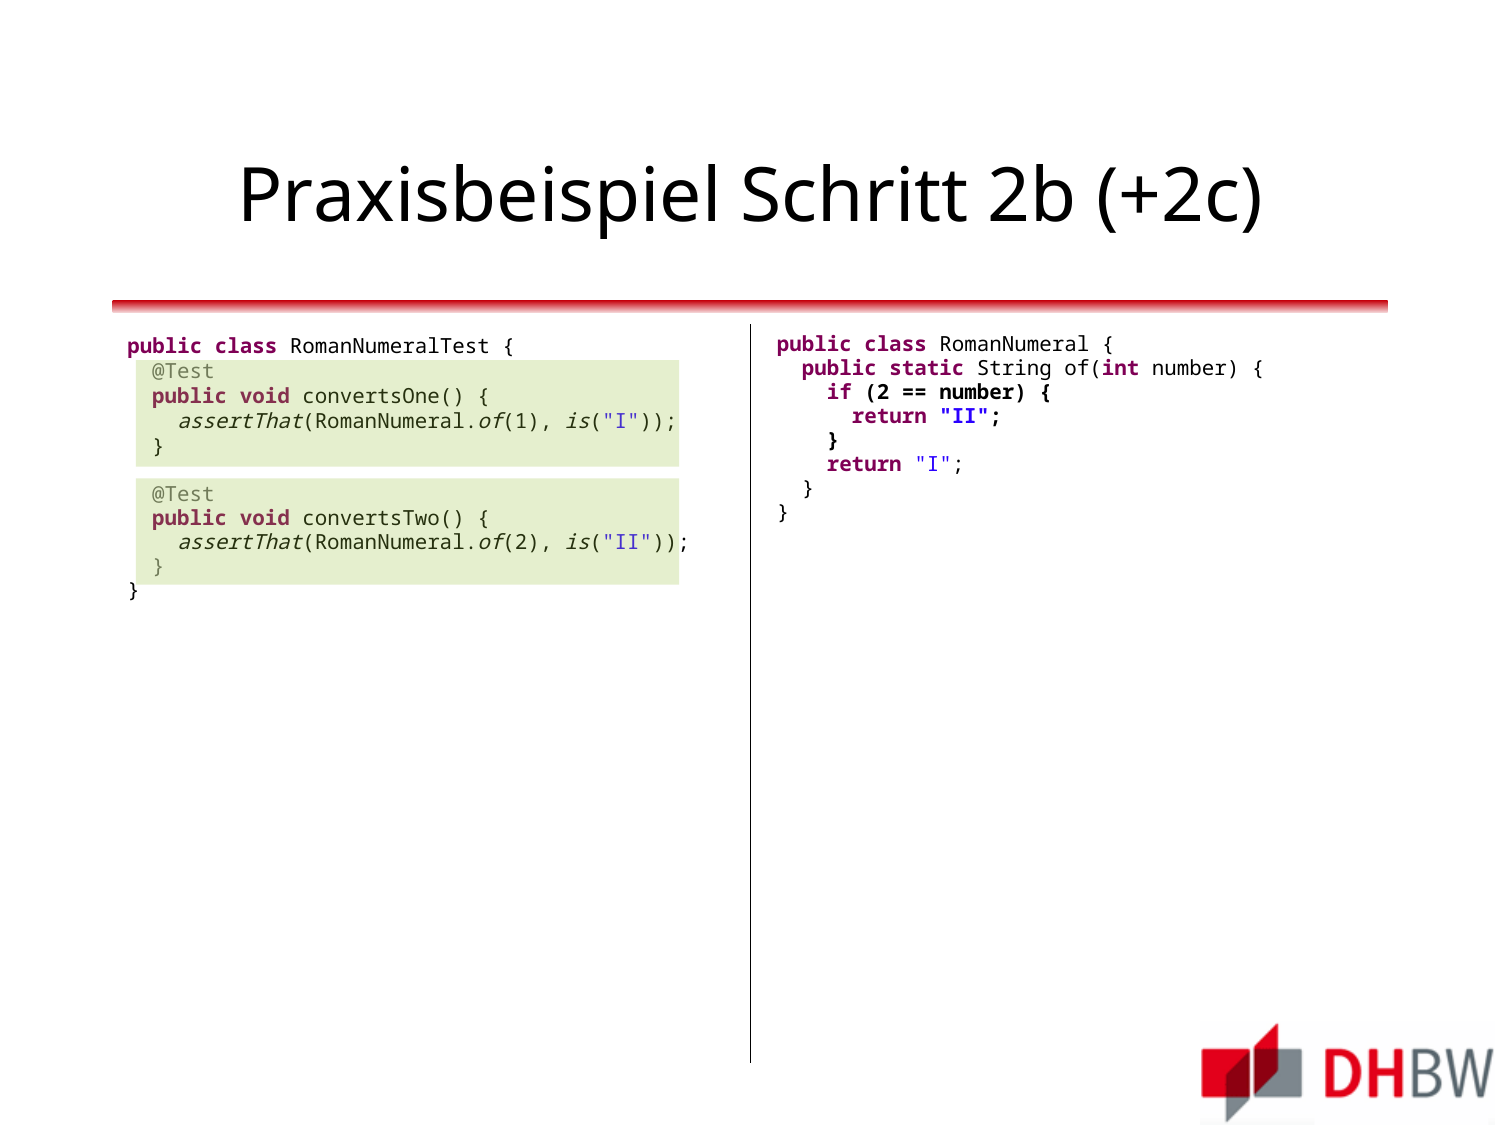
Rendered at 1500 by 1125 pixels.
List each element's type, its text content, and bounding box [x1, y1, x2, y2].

list public class RomanNumeral { public static String of(int number) { if (2 == number) { return "II"; } return "I"; } } [762, 324, 1388, 1063]
list public class RomanNumeralTest { @Test public void convertsOne() { assertThat(RomanNumeral.of(1), is("I")); } @Test public void convertsTwo() { assertThat(RomanNumeral.of(2), is("II")); } } [112, 324, 739, 1063]
title Praxisbeispiel Schritt 2b (+2c) [113, 29, 1388, 362]
text_box [135, 478, 680, 585]
picture [1200, 1021, 1495, 1125]
text_box [135, 360, 680, 467]
